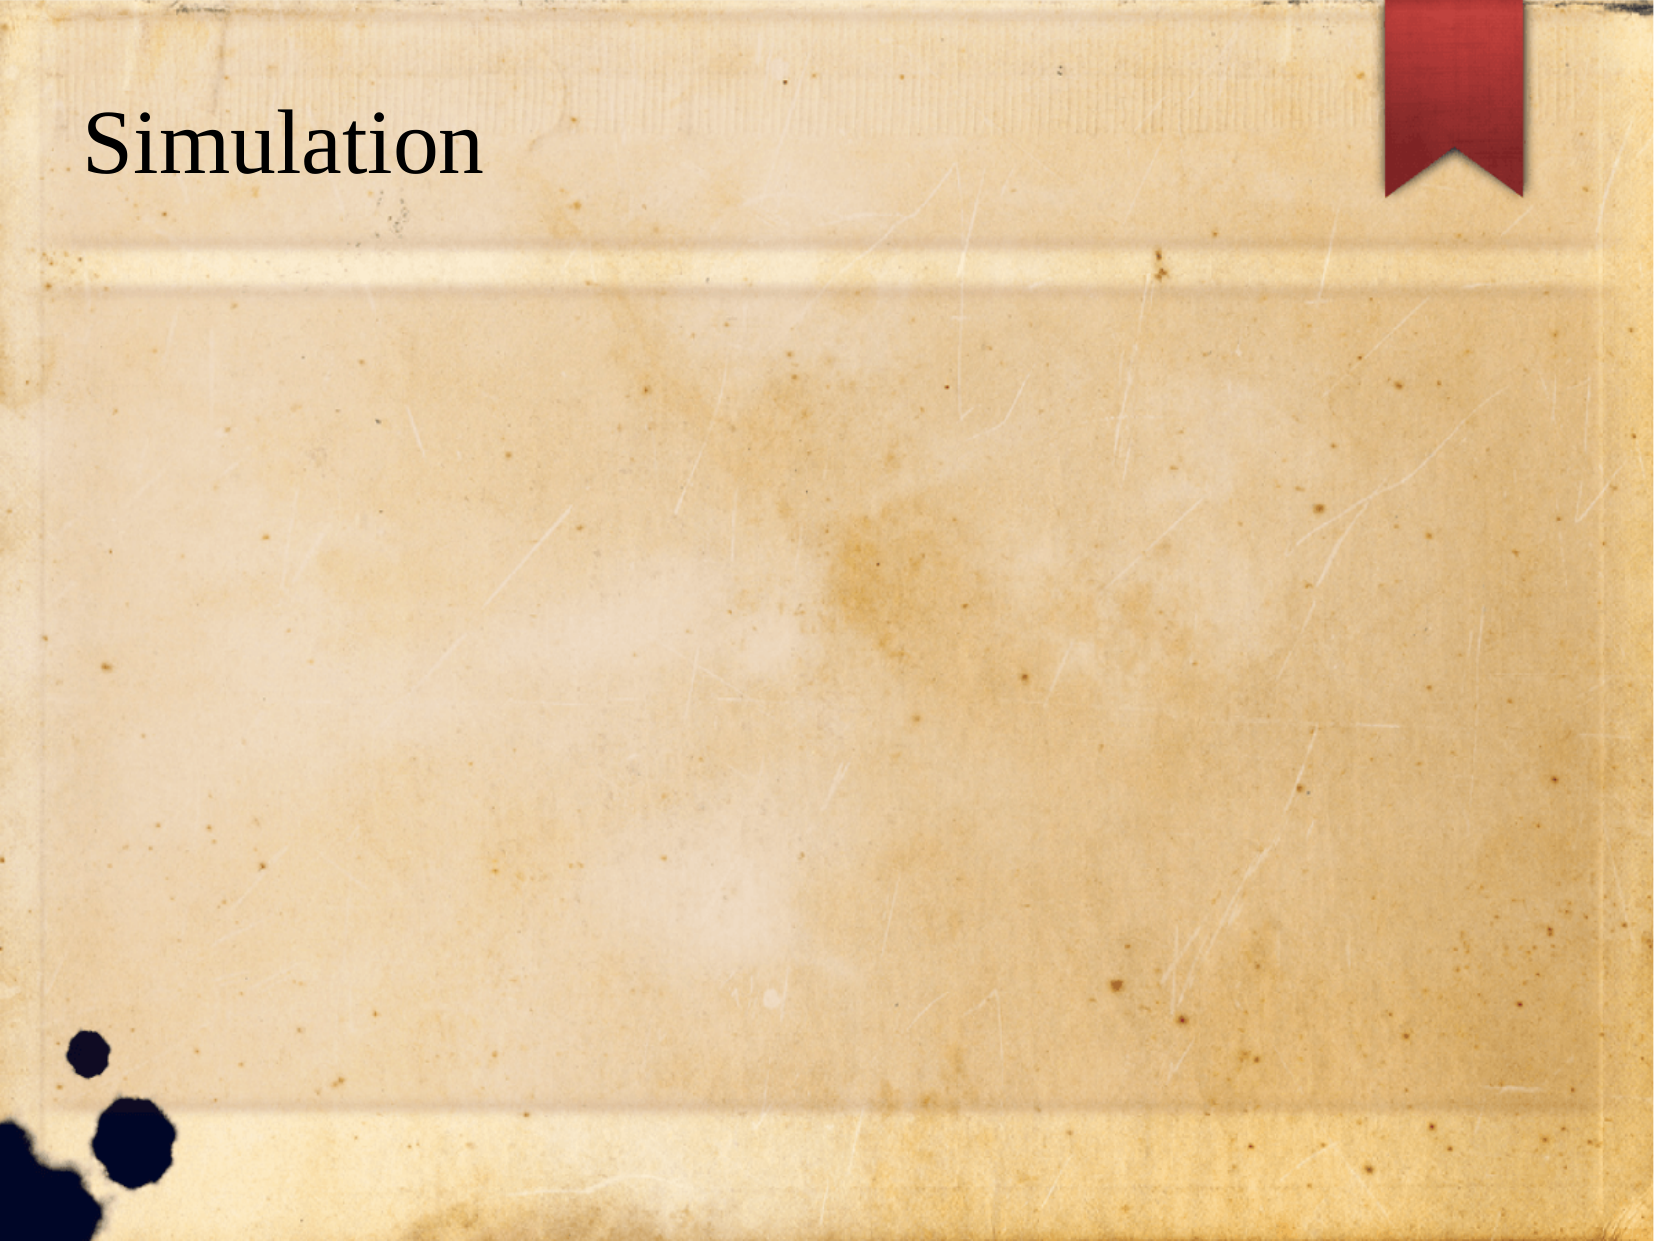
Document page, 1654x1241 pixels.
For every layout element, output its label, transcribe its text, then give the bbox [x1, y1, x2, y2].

picture [0, 0, 1654, 1241]
title Simulation [82, 49, 1347, 237]
